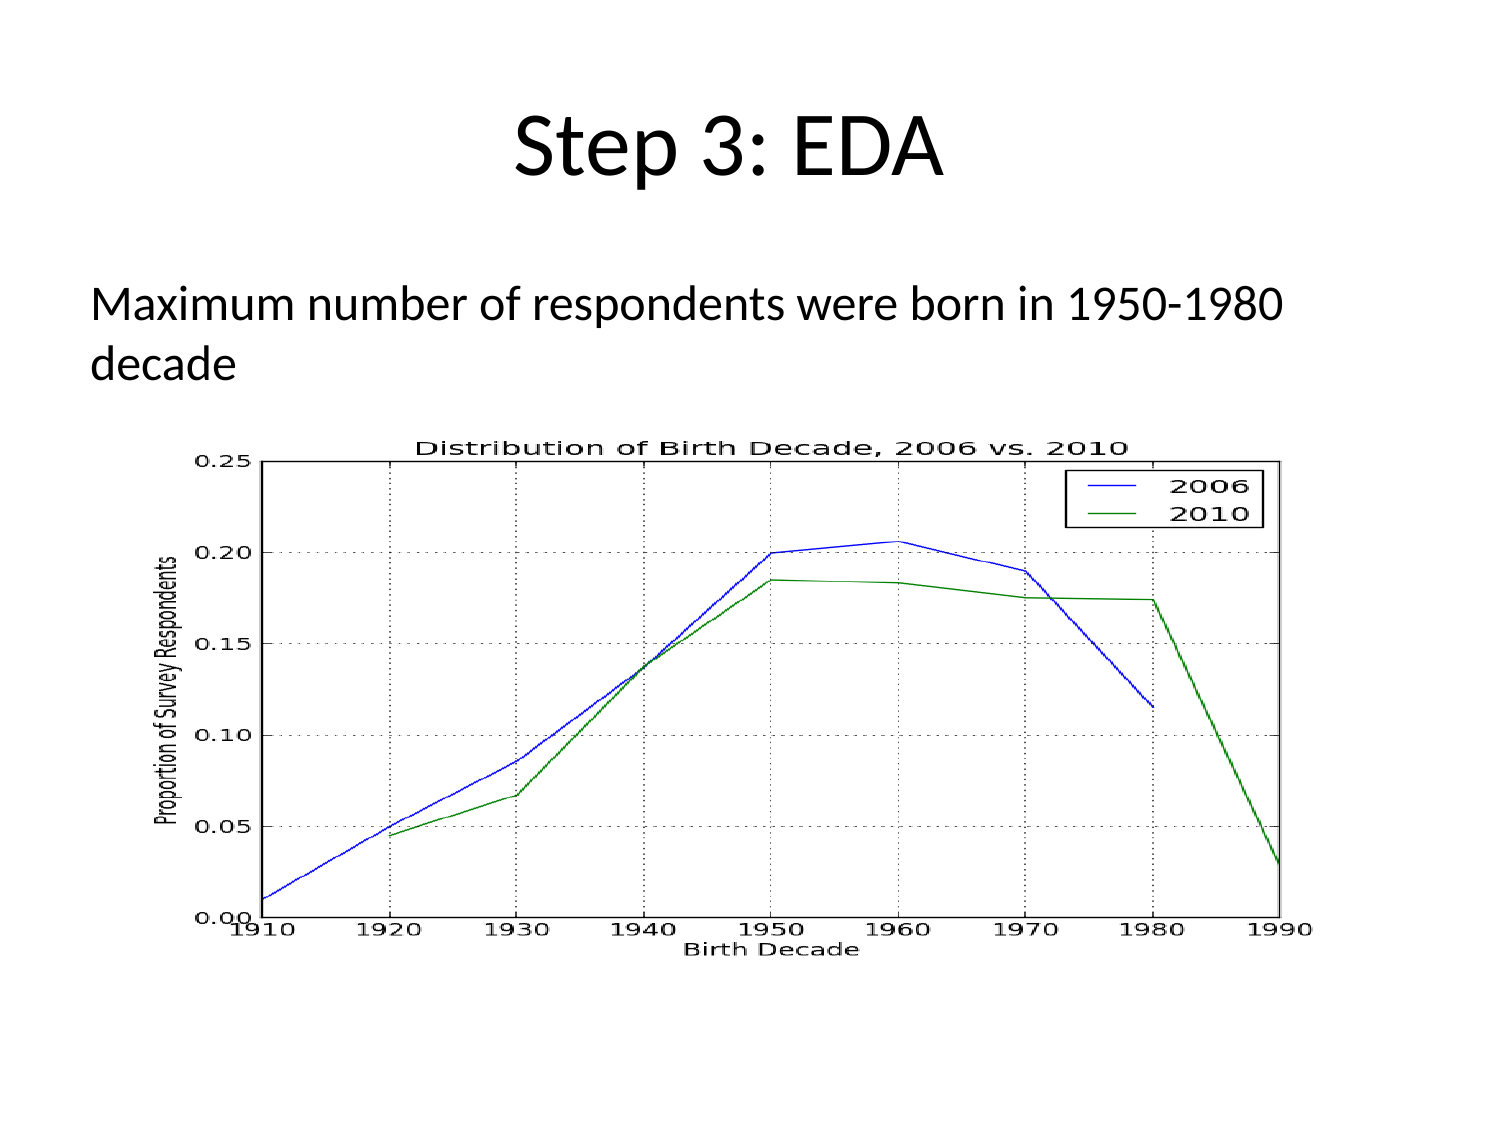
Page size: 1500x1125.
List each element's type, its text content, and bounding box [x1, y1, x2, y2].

picture [99, 404, 1412, 975]
list Maximum number of respondents were born in 1950-1980 decade [75, 262, 1425, 1005]
title Step 3: EDA [75, 45, 1425, 233]
